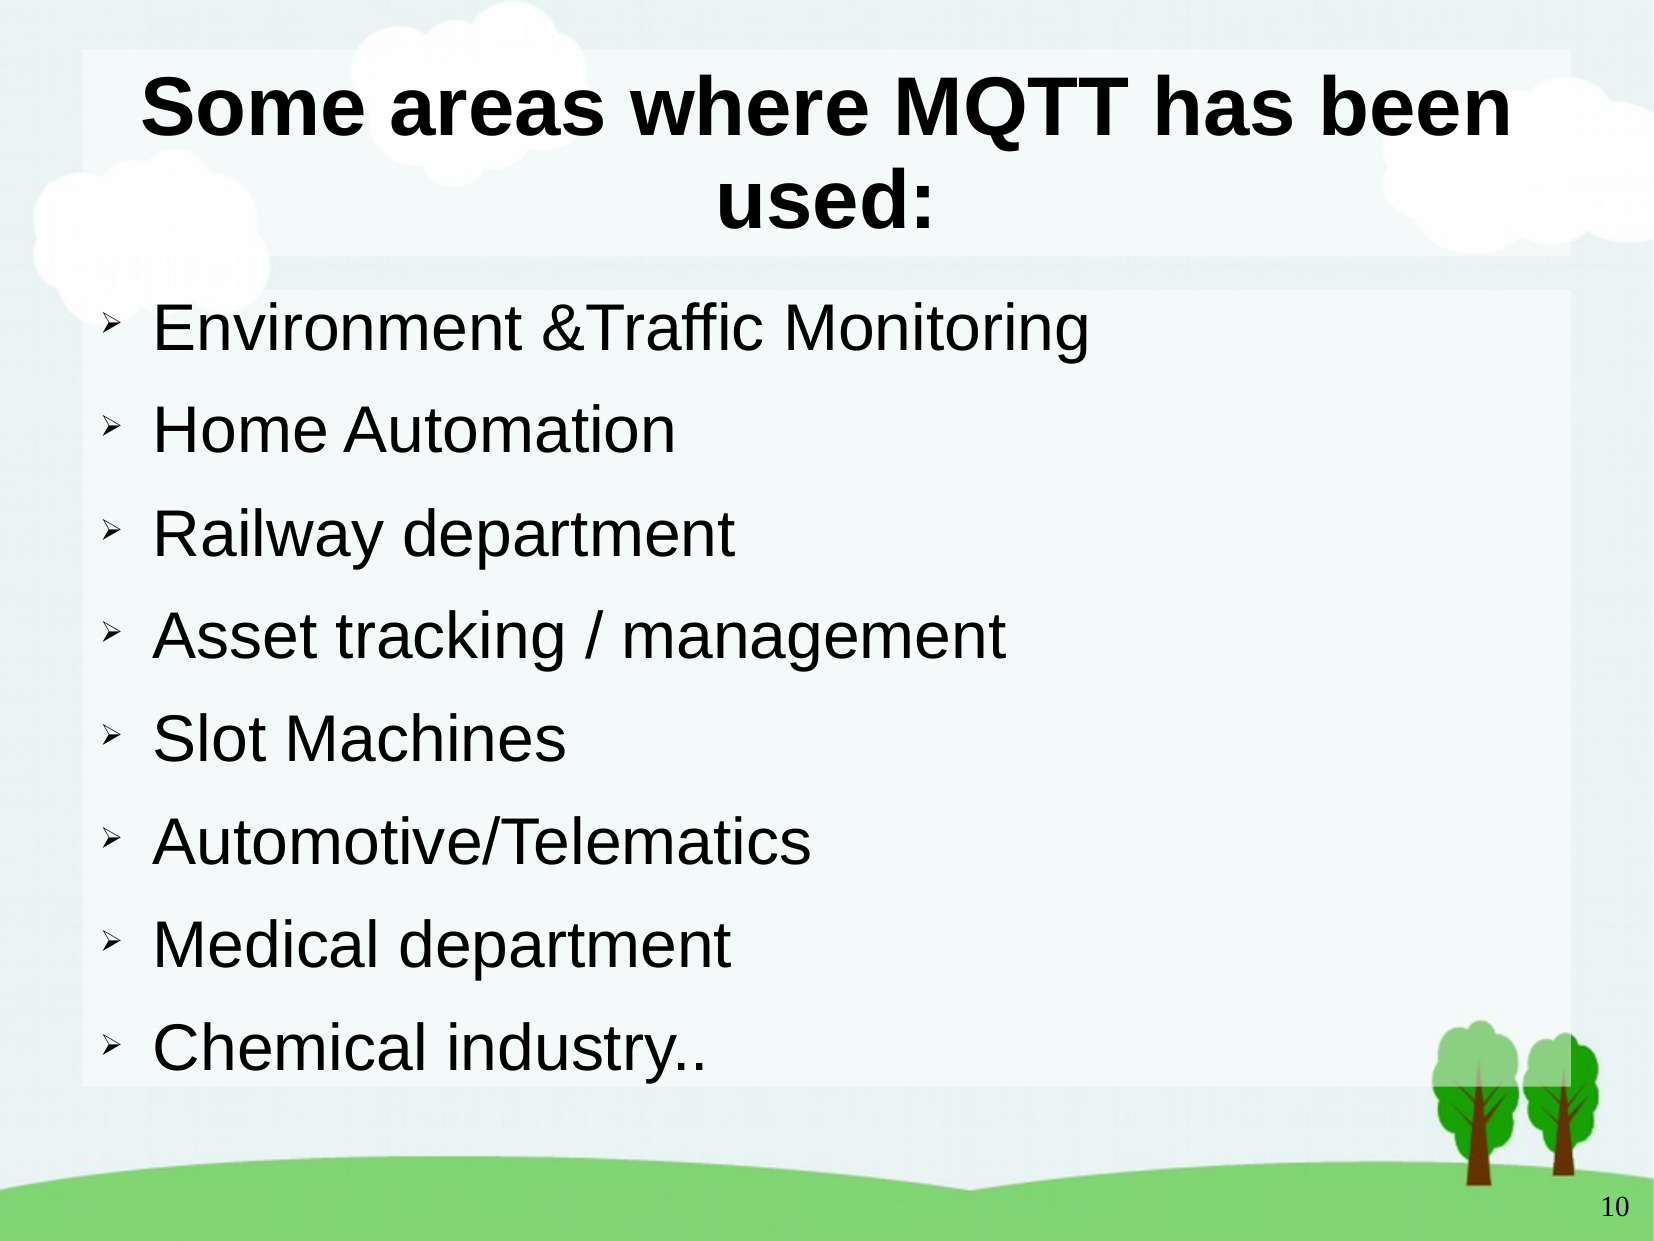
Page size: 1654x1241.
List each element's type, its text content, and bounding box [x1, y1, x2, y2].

list Environment &Traffic Monitoring Home Automation Railway department Asset tracking / management Slot Machines Automotive/Telematics Medical department Chemical industry.. [82, 290, 1571, 1087]
picture [0, 0, 1654, 1241]
title Some areas where MQTT has been used: [82, 49, 1571, 257]
